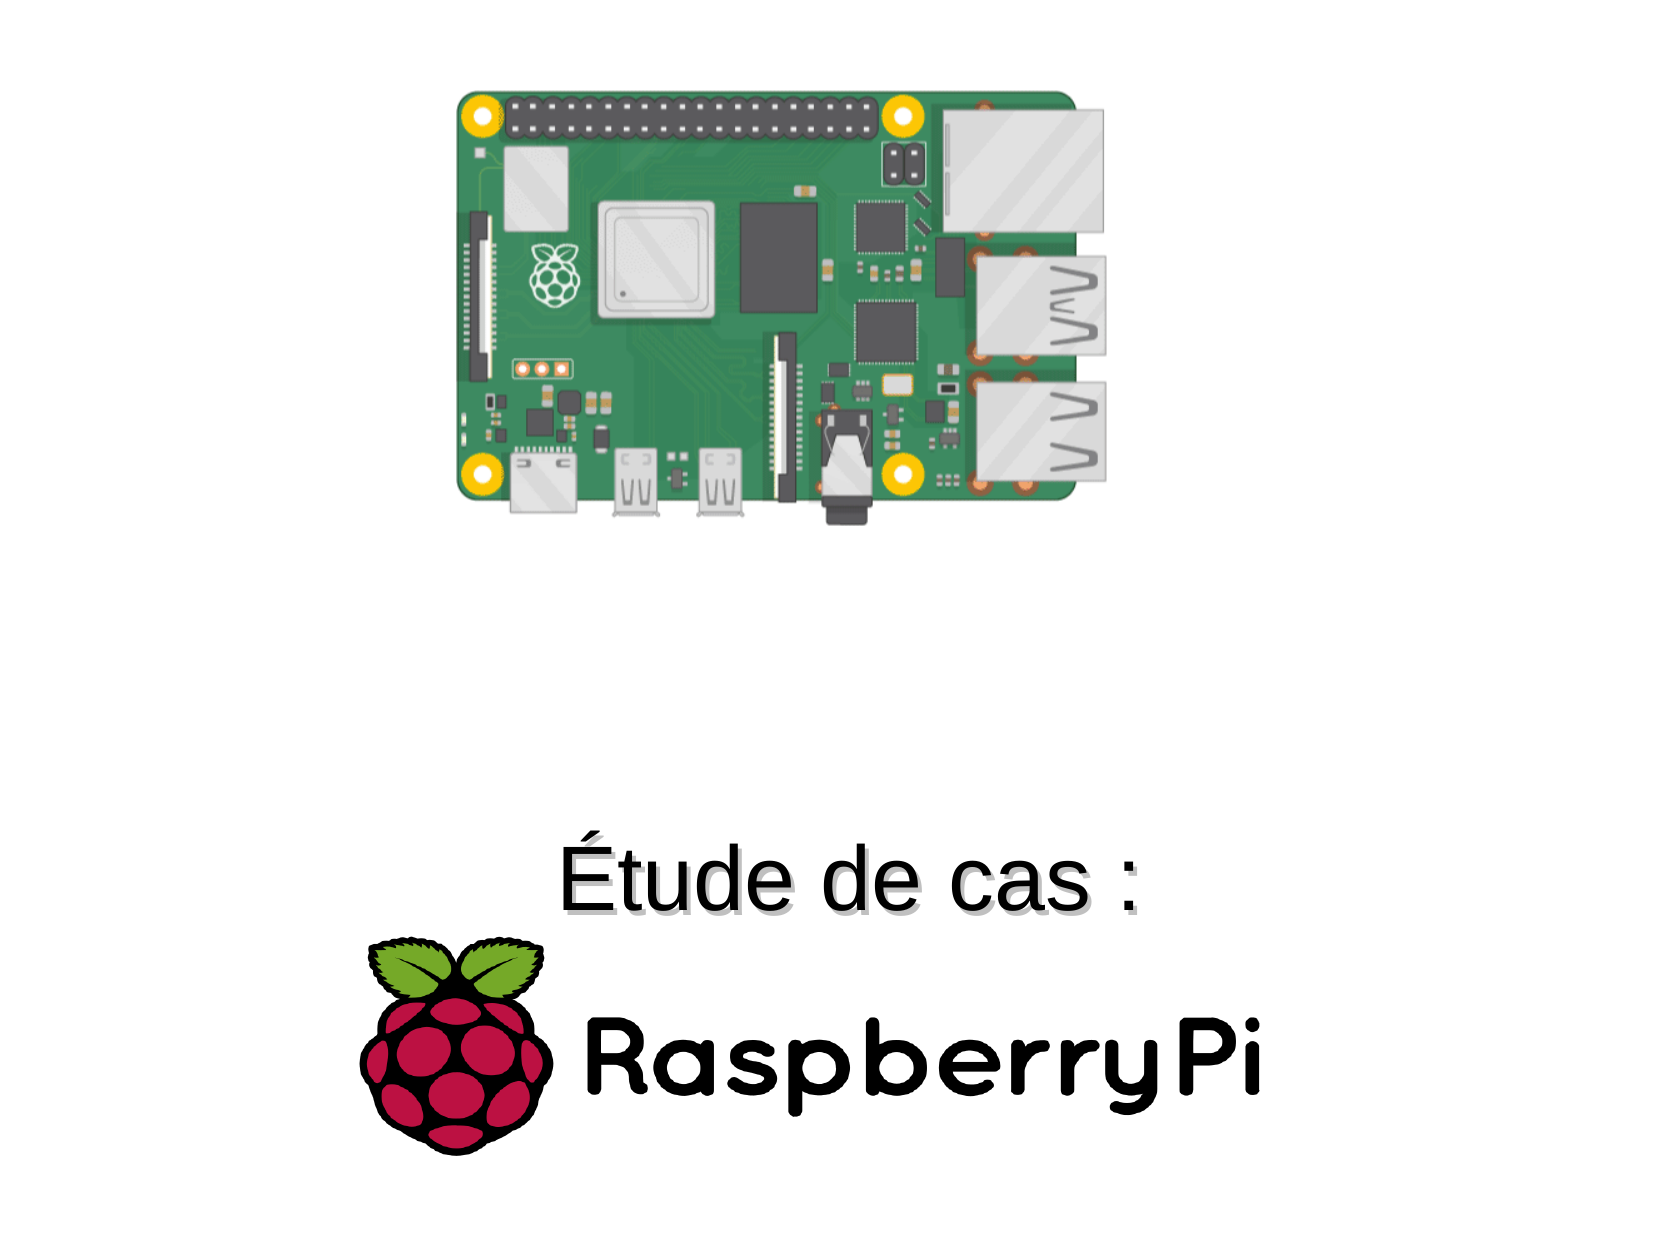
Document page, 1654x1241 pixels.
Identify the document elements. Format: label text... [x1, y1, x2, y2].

title Étude de cas : [118, 826, 1607, 1034]
picture [321, 1034, 1297, 1191]
picture [295, 29, 1348, 775]
